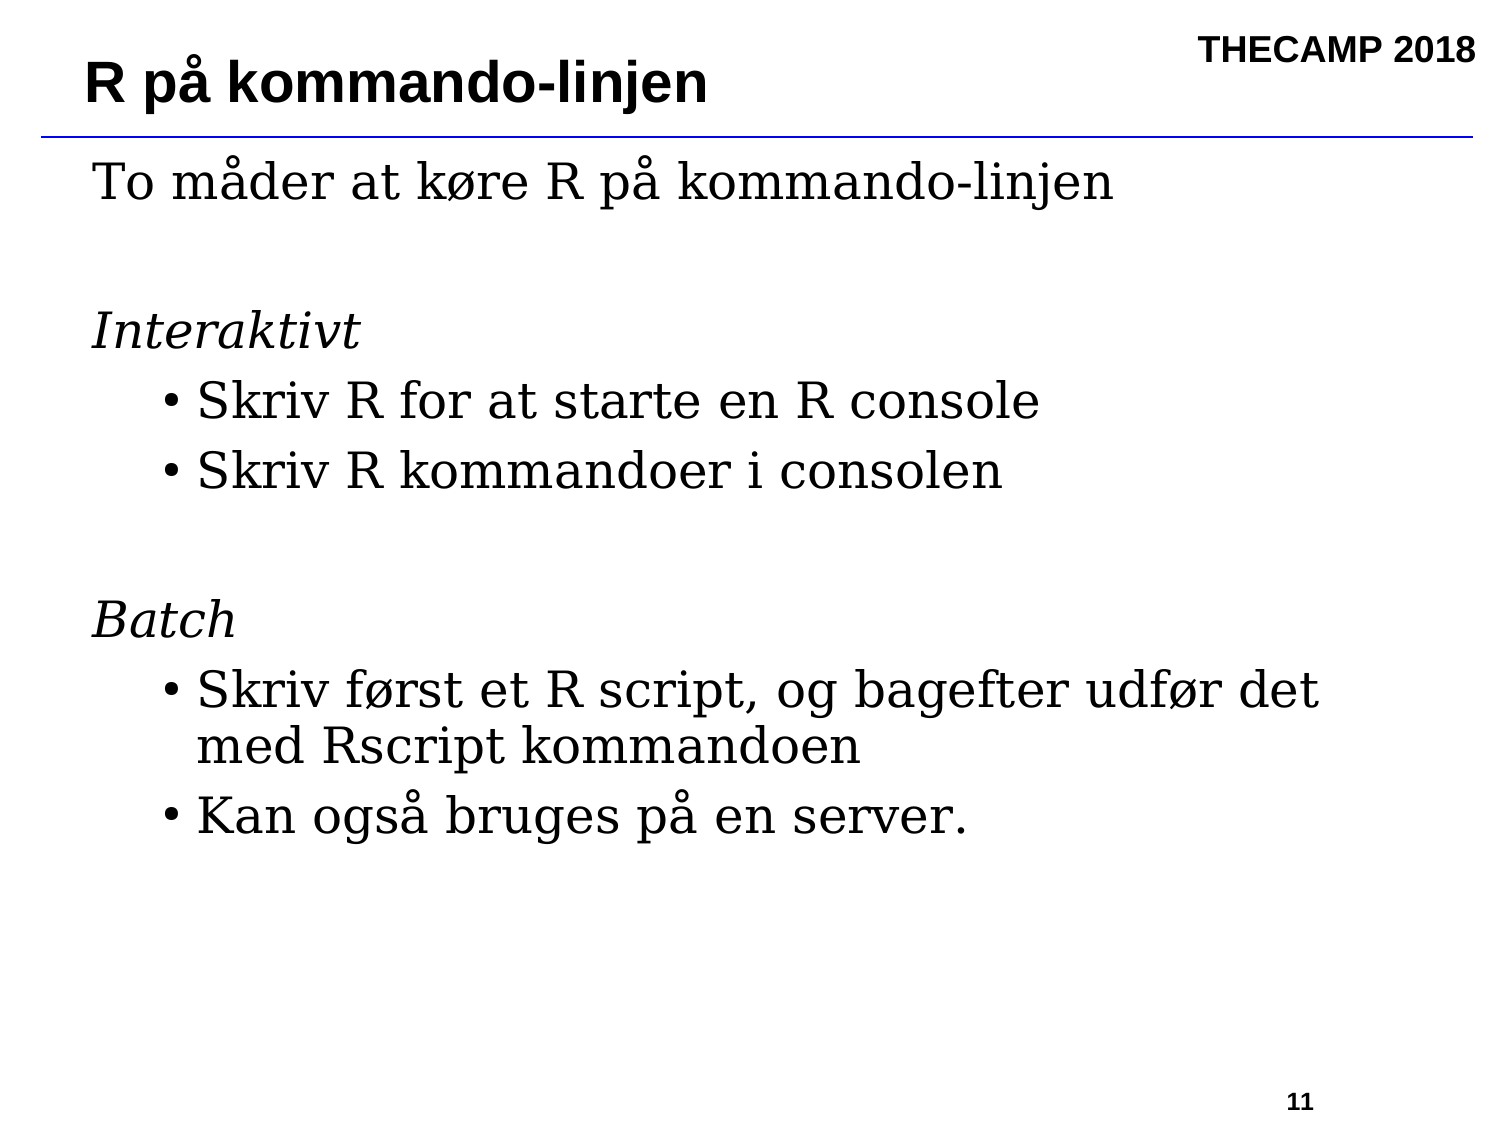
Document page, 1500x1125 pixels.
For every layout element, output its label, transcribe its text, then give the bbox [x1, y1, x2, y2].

title R på kommando-linjen [76, 42, 1424, 135]
list To måder at køre R på kommando-linjen Interaktivt Skriv R for at starte en R console Skriv R kommandoer i consolen Batch Skriv først et R script, og bagefter udfør det med Rscript kommandoen Kan også bruges på en server. [78, 147, 1388, 940]
